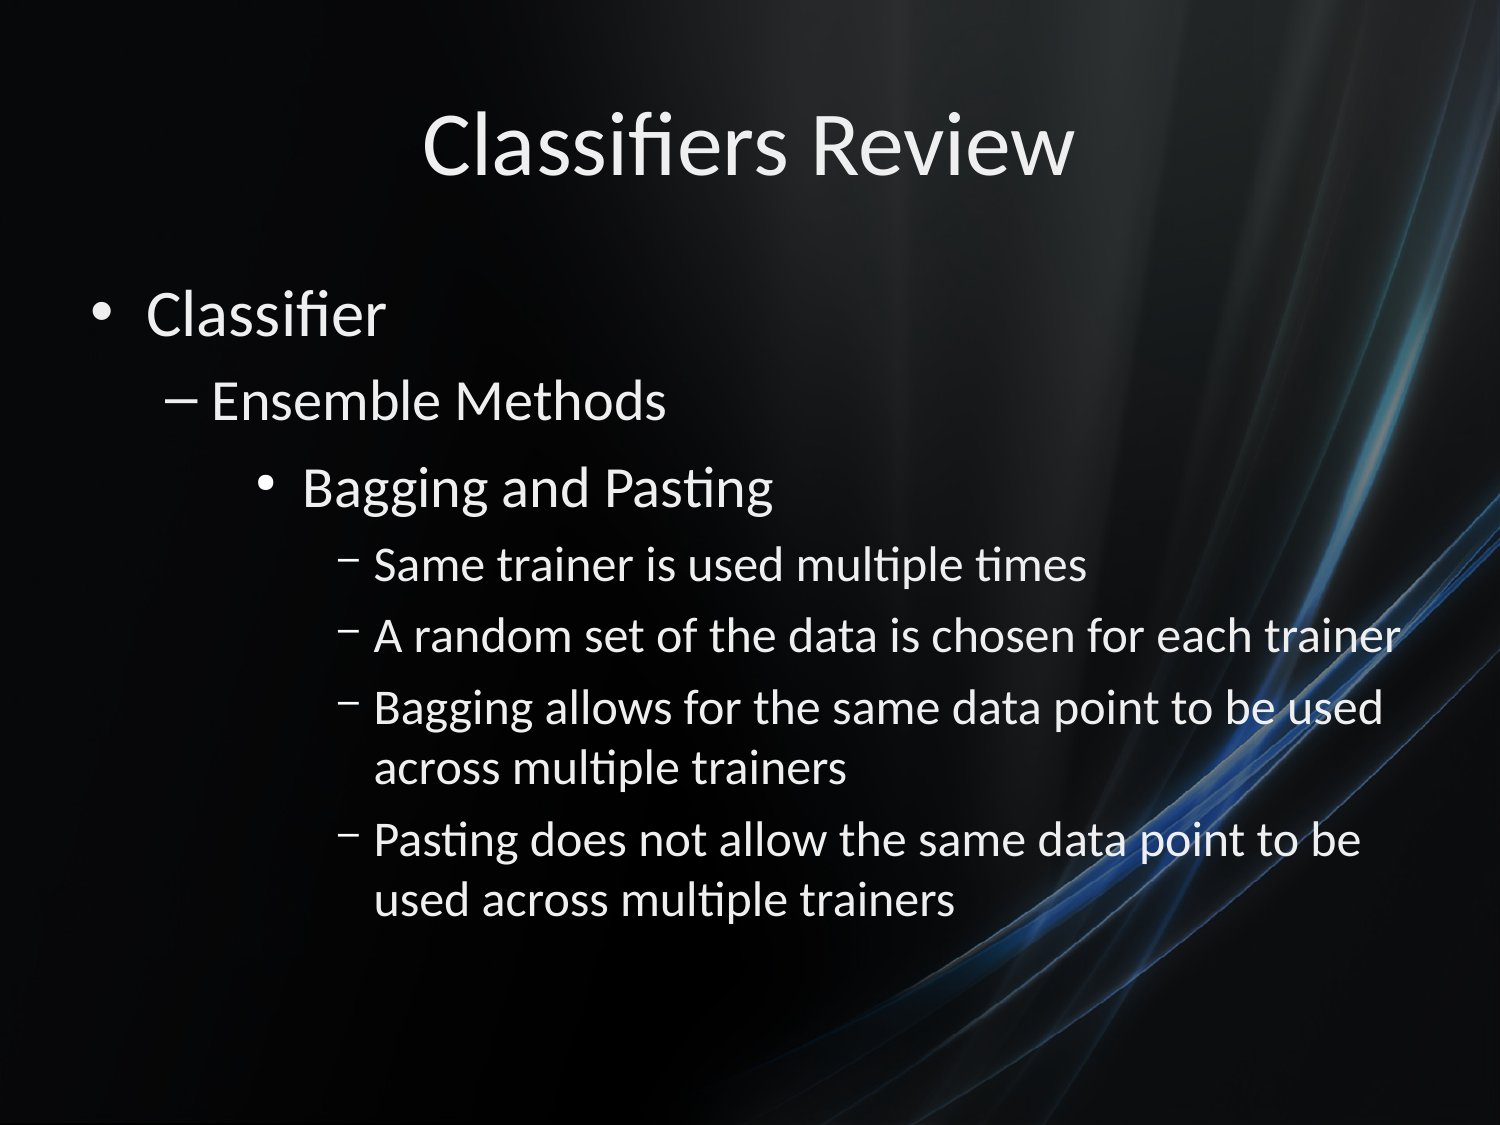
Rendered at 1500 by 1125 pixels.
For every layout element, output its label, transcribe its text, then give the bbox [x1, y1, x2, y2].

picture [0, 0, 1500, 1125]
title Classifiers Review [75, 45, 1425, 233]
list Classifier Ensemble Methods Bagging and Pasting Same trainer is used multiple times A random set of the data is chosen for each trainer Bagging allows for the same data point to be used across multiple trainers Pasting does not allow the same data point to be used across multiple trainers [75, 262, 1425, 1005]
